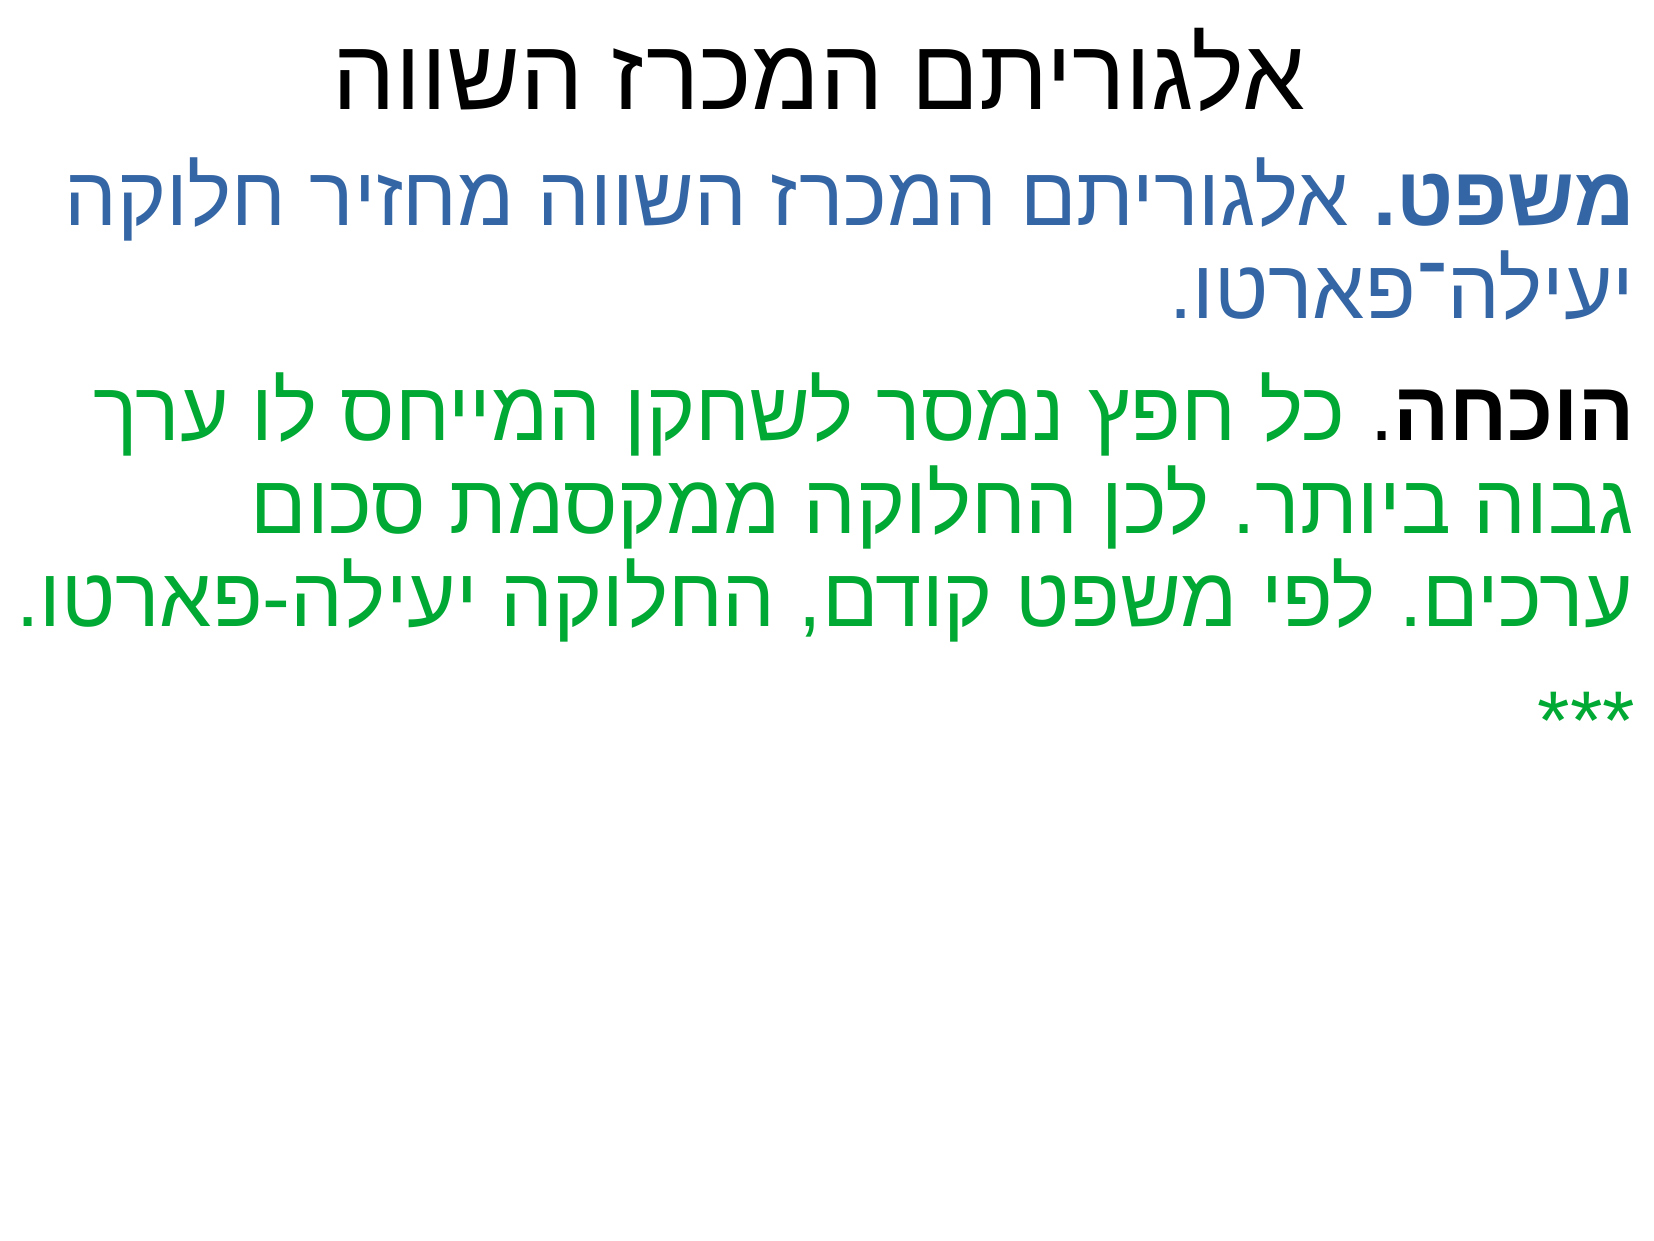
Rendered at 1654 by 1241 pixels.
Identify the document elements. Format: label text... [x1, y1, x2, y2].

list משפט. אלגוריתם המכרז השווה מחזיר חלוקה יעילה־פארטו. הוכחה. כל חפץ נמסר לשחקן המייחס לו ערך גבוה ביותר. לכן החלוקה ממקסמת סכום ערכים. לפי משפט קודם, החלוקה יעילה-פארטו. *** [15, 151, 1636, 1195]
title אלגוריתם המכרז השווה [0, 0, 1654, 151]
